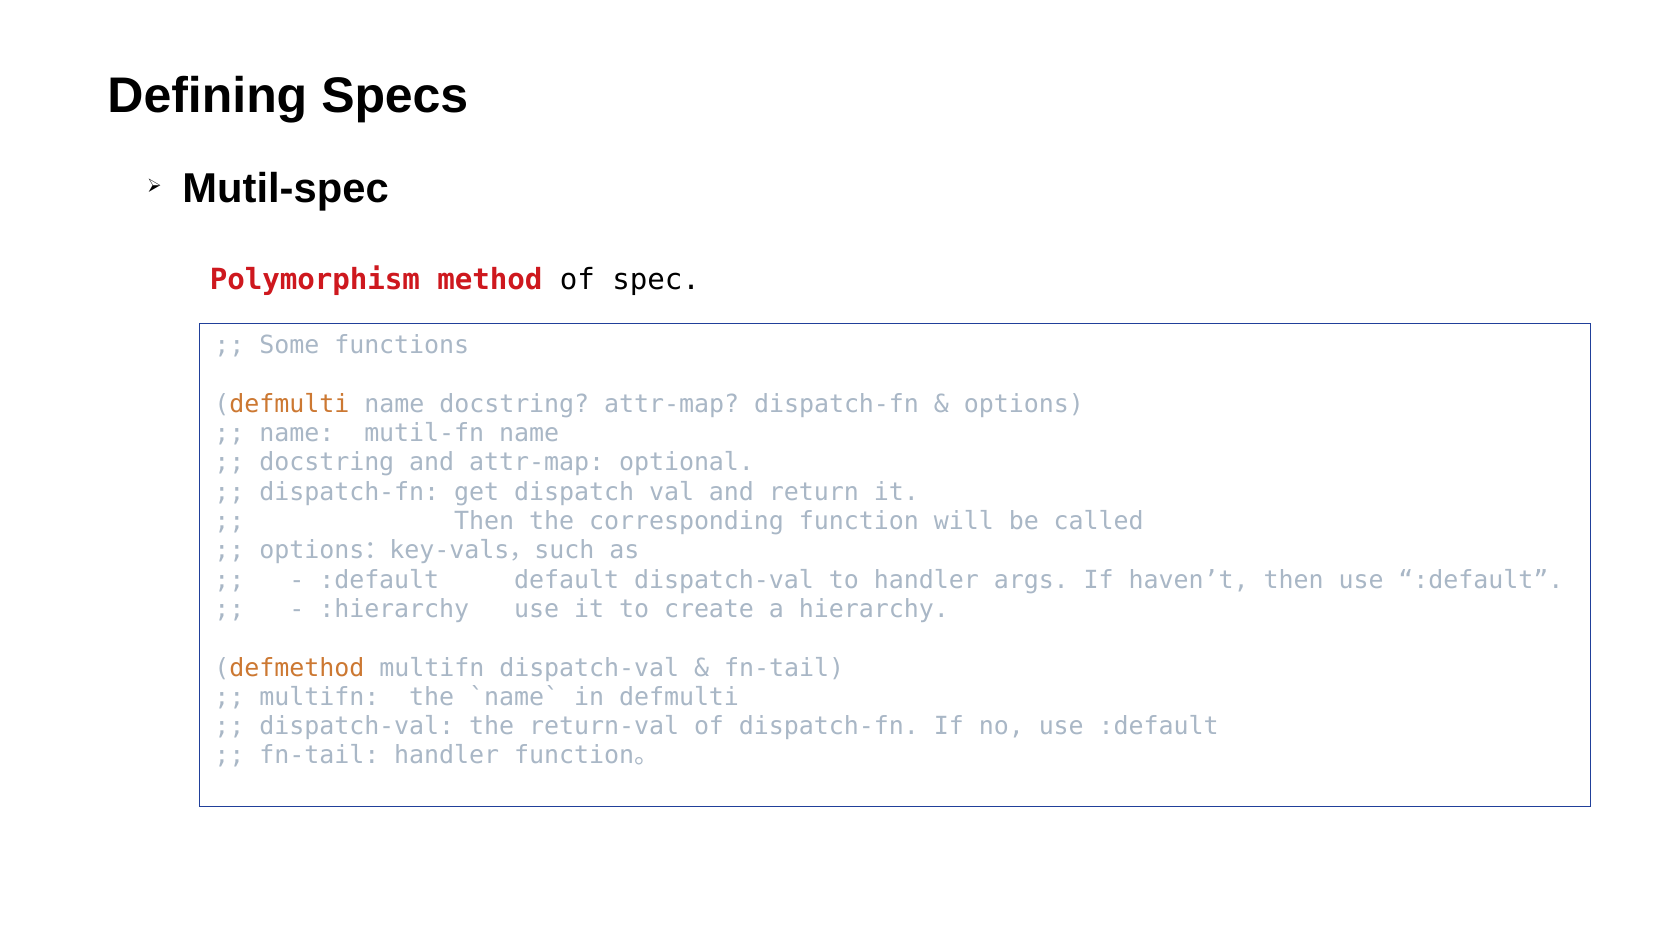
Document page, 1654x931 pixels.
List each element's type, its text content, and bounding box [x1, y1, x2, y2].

text_box Defining Specs [92, 60, 858, 131]
text_box Polymorphism method of spec. [195, 255, 1336, 315]
text_box ;; Some functions (defmulti name docstring? attr-map? dispatch-fn & options) ;; name: mutil-fn name ;; docstring and attr-map: optional. ;; dispatch-fn: get dispatch val and return it. ;; Then the corresponding function will be called ;; options：key-vals，such as ;; - :default default dispatch-val to handler args. If haven’t, then use “:default”. ;; - :hierarchy use it to create a hierarchy. (defmethod multifn dispatch-val & fn-tail) ;; multifn: the `name` in defmulti ;; dispatch-val: the return-val of dispatch-fn. If no, use :default ;; fn-tail: handler function。 [199, 323, 1591, 807]
text_box Mutil-spec [132, 157, 733, 220]
